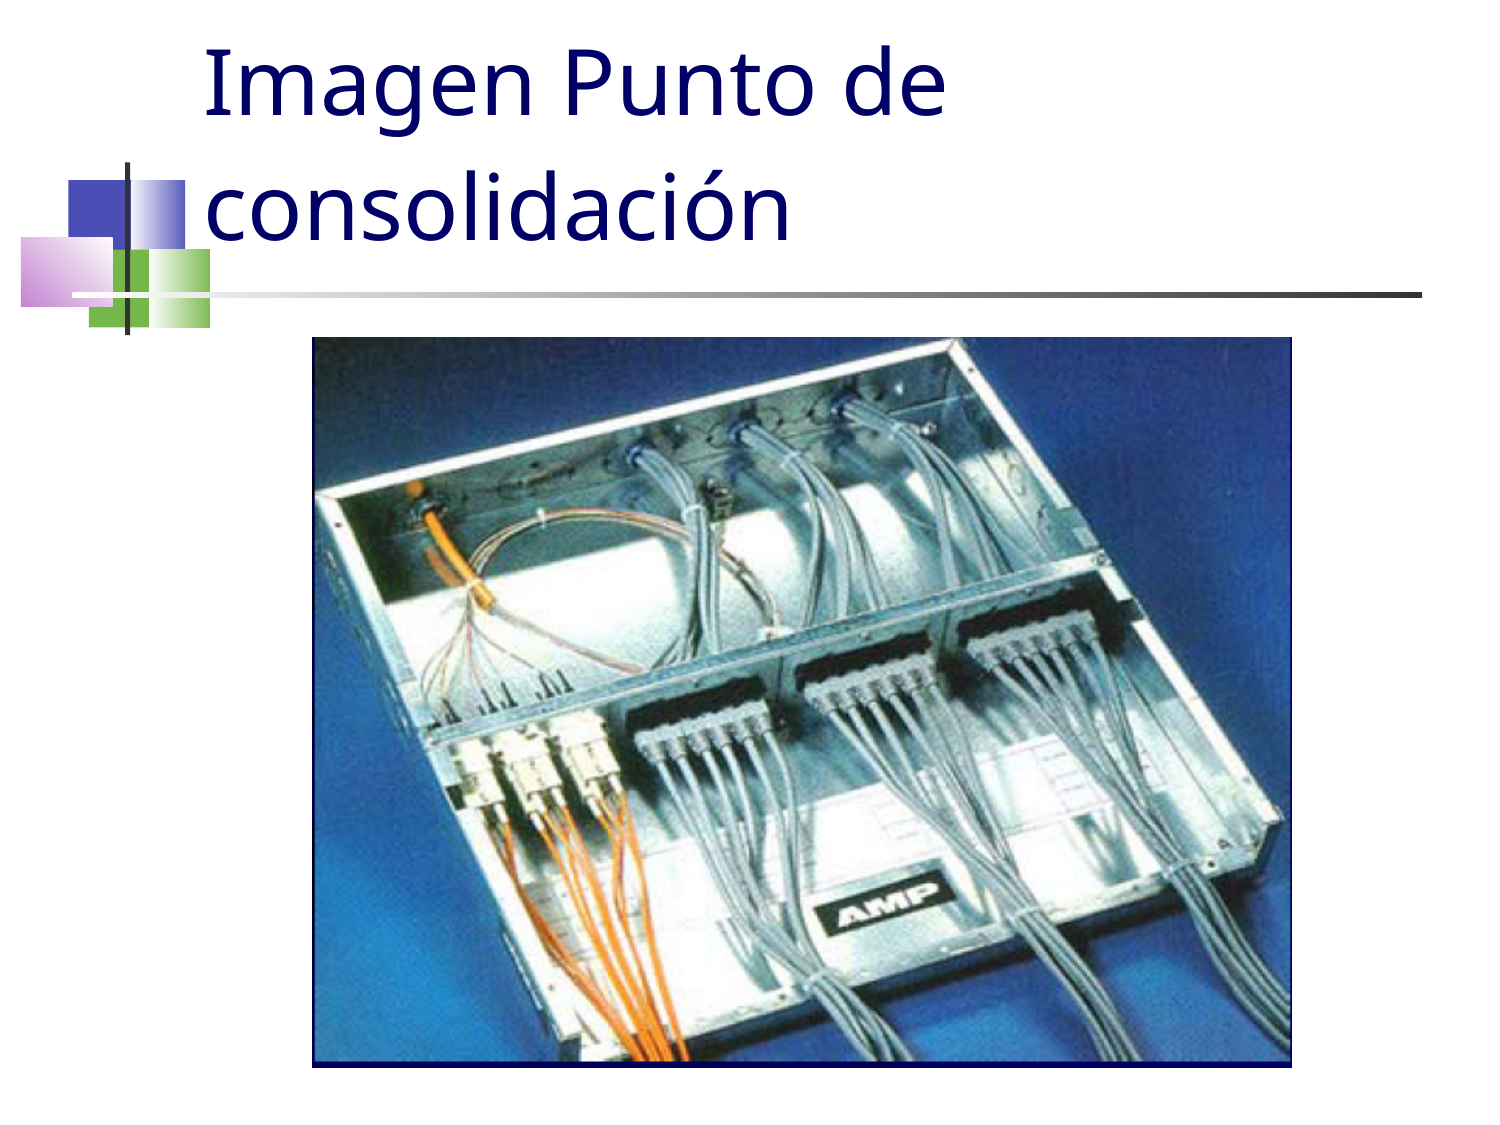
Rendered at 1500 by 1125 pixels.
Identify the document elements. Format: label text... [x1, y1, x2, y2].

picture [312, 337, 1292, 1068]
title Imagen Punto de consolidación [188, 35, 1468, 276]
